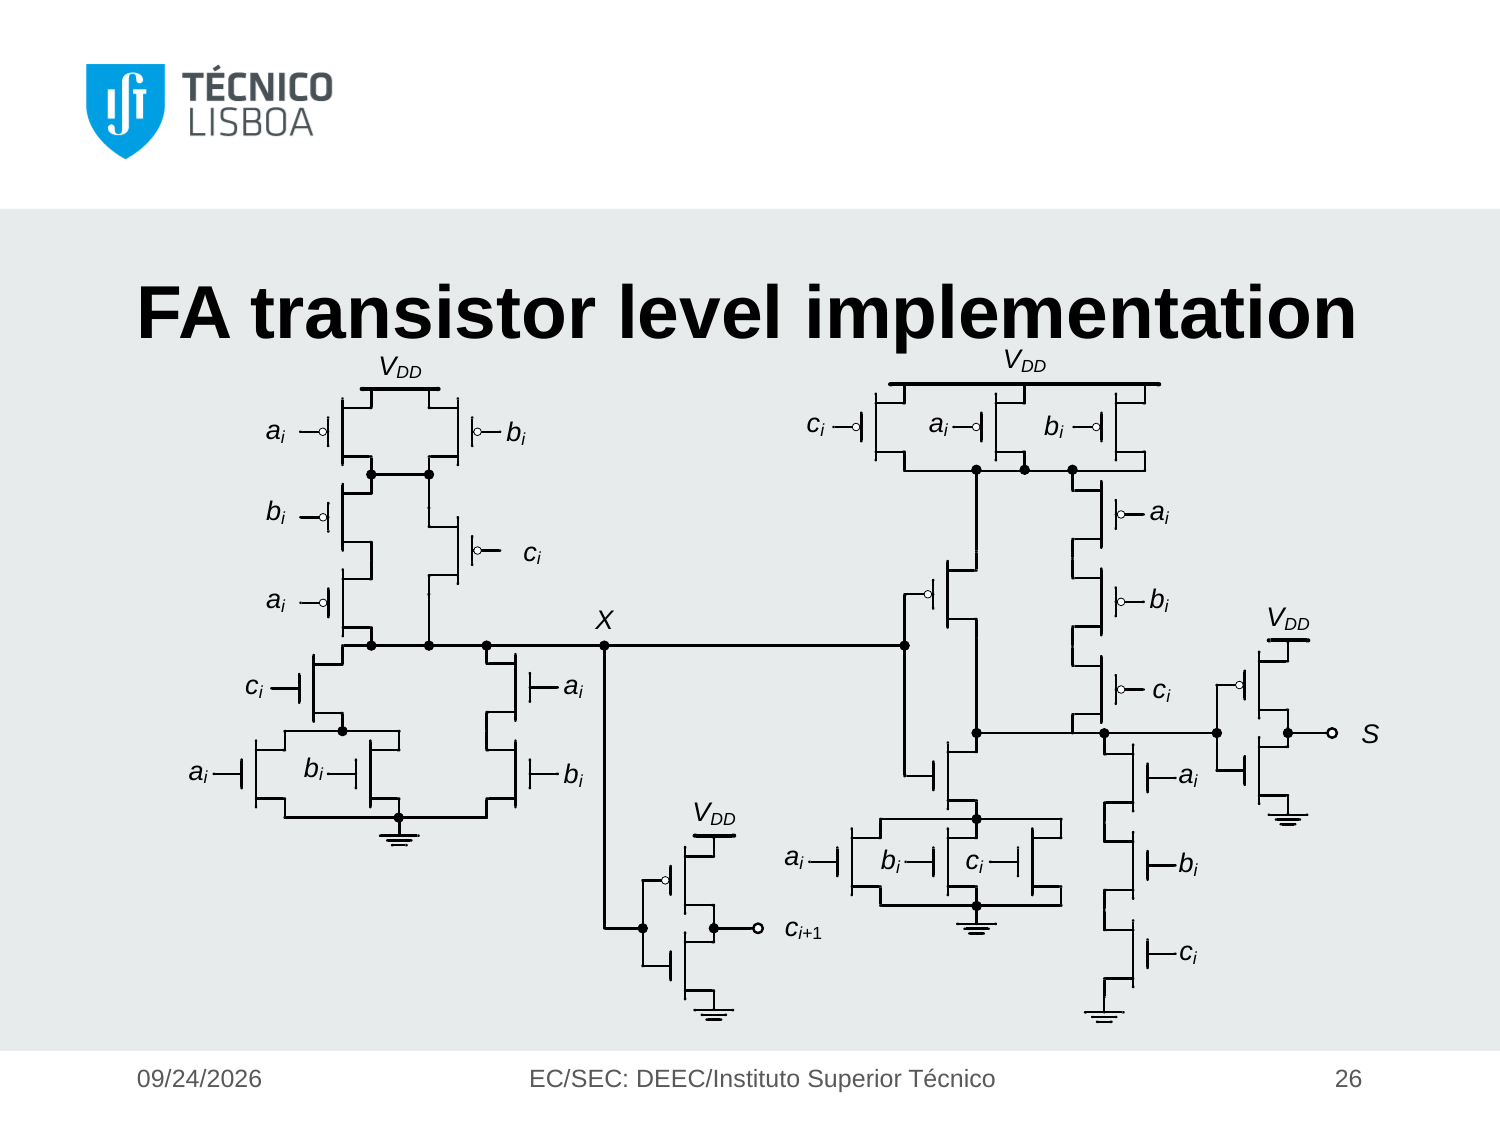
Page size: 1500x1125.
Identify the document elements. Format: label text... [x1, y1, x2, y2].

picture [0, 0, 1500, 1125]
footer EC/SEC: DEEC/Instituto Superior Técnico [512, 1052, 1021, 1103]
slide_number 10/08/2018 [121, 1052, 425, 1103]
slide_number <number> [1077, 1052, 1378, 1103]
chart [176, 338, 1396, 1032]
title FA transistor level implementation [121, 237, 1378, 381]
